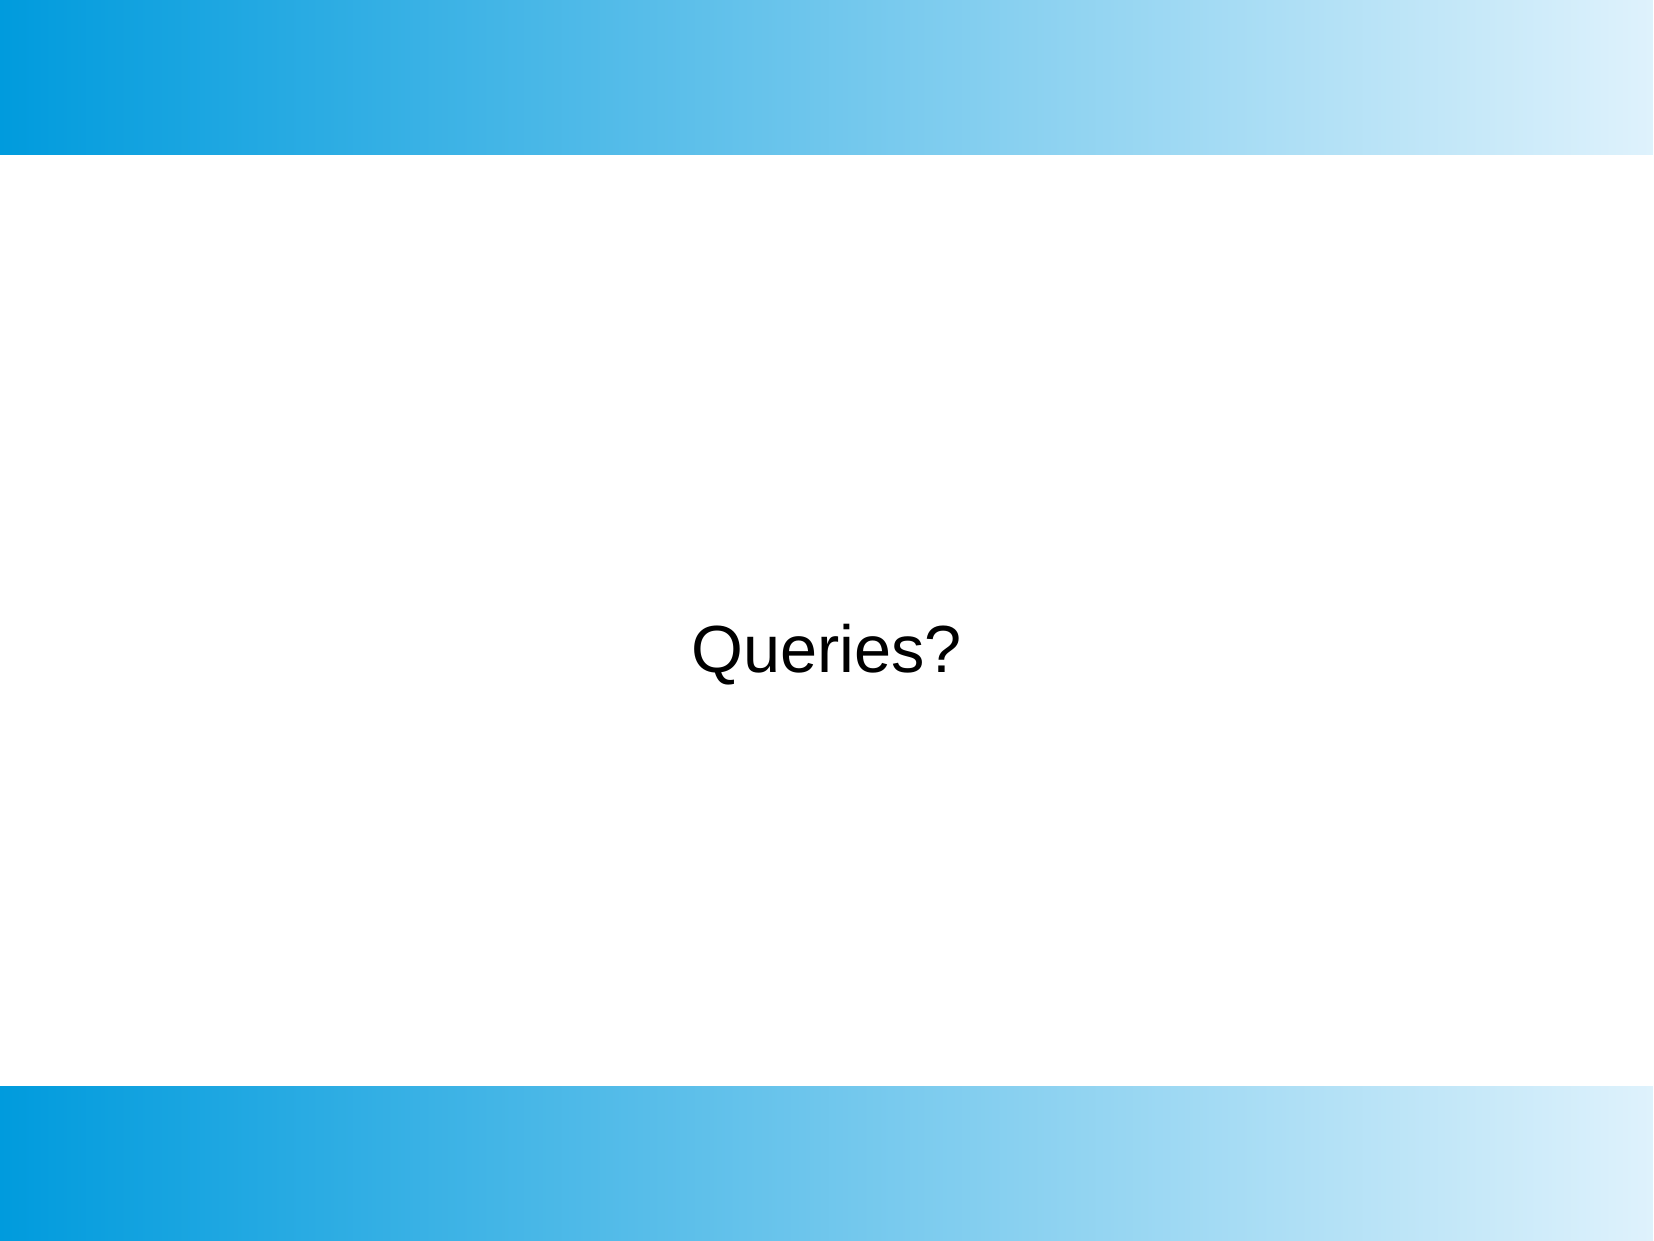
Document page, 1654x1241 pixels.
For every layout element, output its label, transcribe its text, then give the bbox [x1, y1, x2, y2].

subtitle Queries? [82, 290, 1571, 1010]
